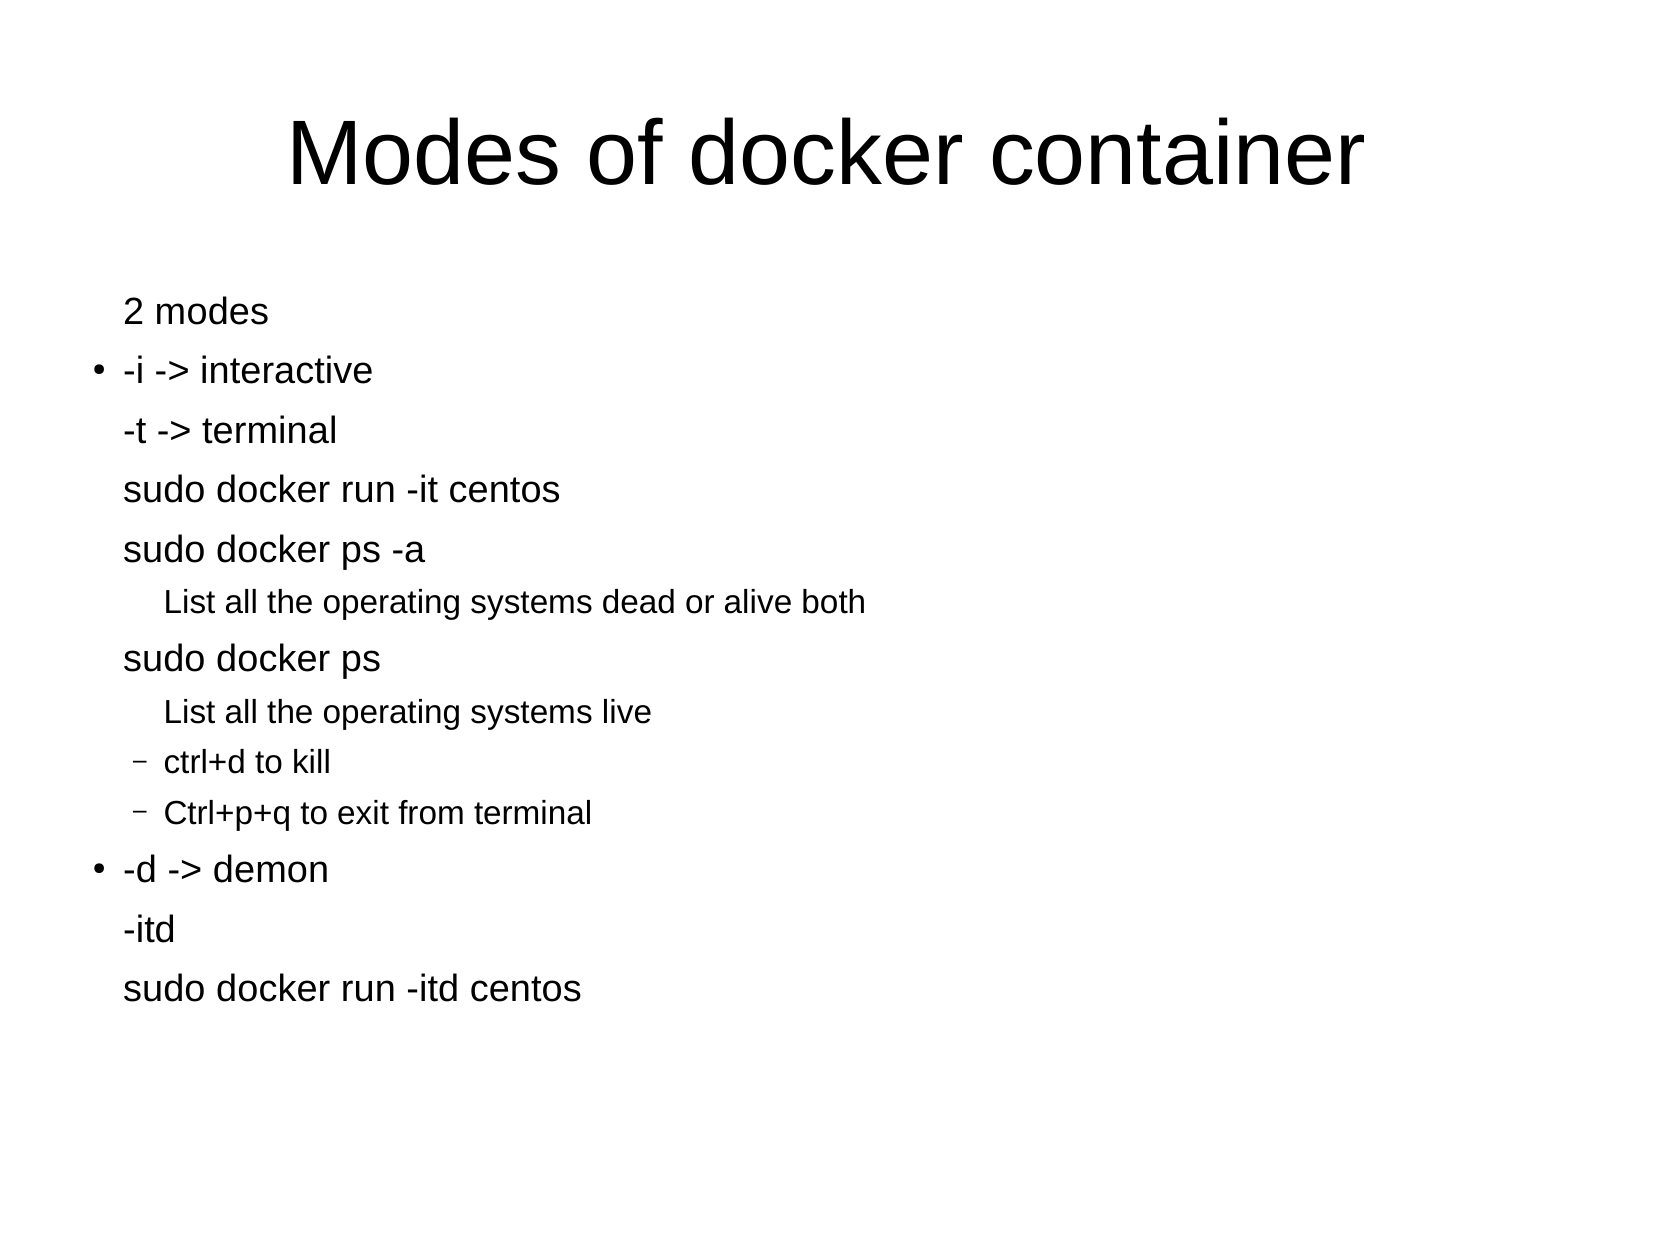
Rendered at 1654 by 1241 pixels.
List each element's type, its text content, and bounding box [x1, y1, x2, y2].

list 2 modes -i -> interactive -t -> terminal sudo docker run -it centos sudo docker ps -a List all the operating systems dead or alive both sudo docker ps List all the operating systems live ctrl+d to kill Ctrl+p+q to exit from terminal -d -> demon -itd sudo docker run -itd centos [82, 290, 1571, 1010]
title Modes of docker container [82, 49, 1571, 257]
